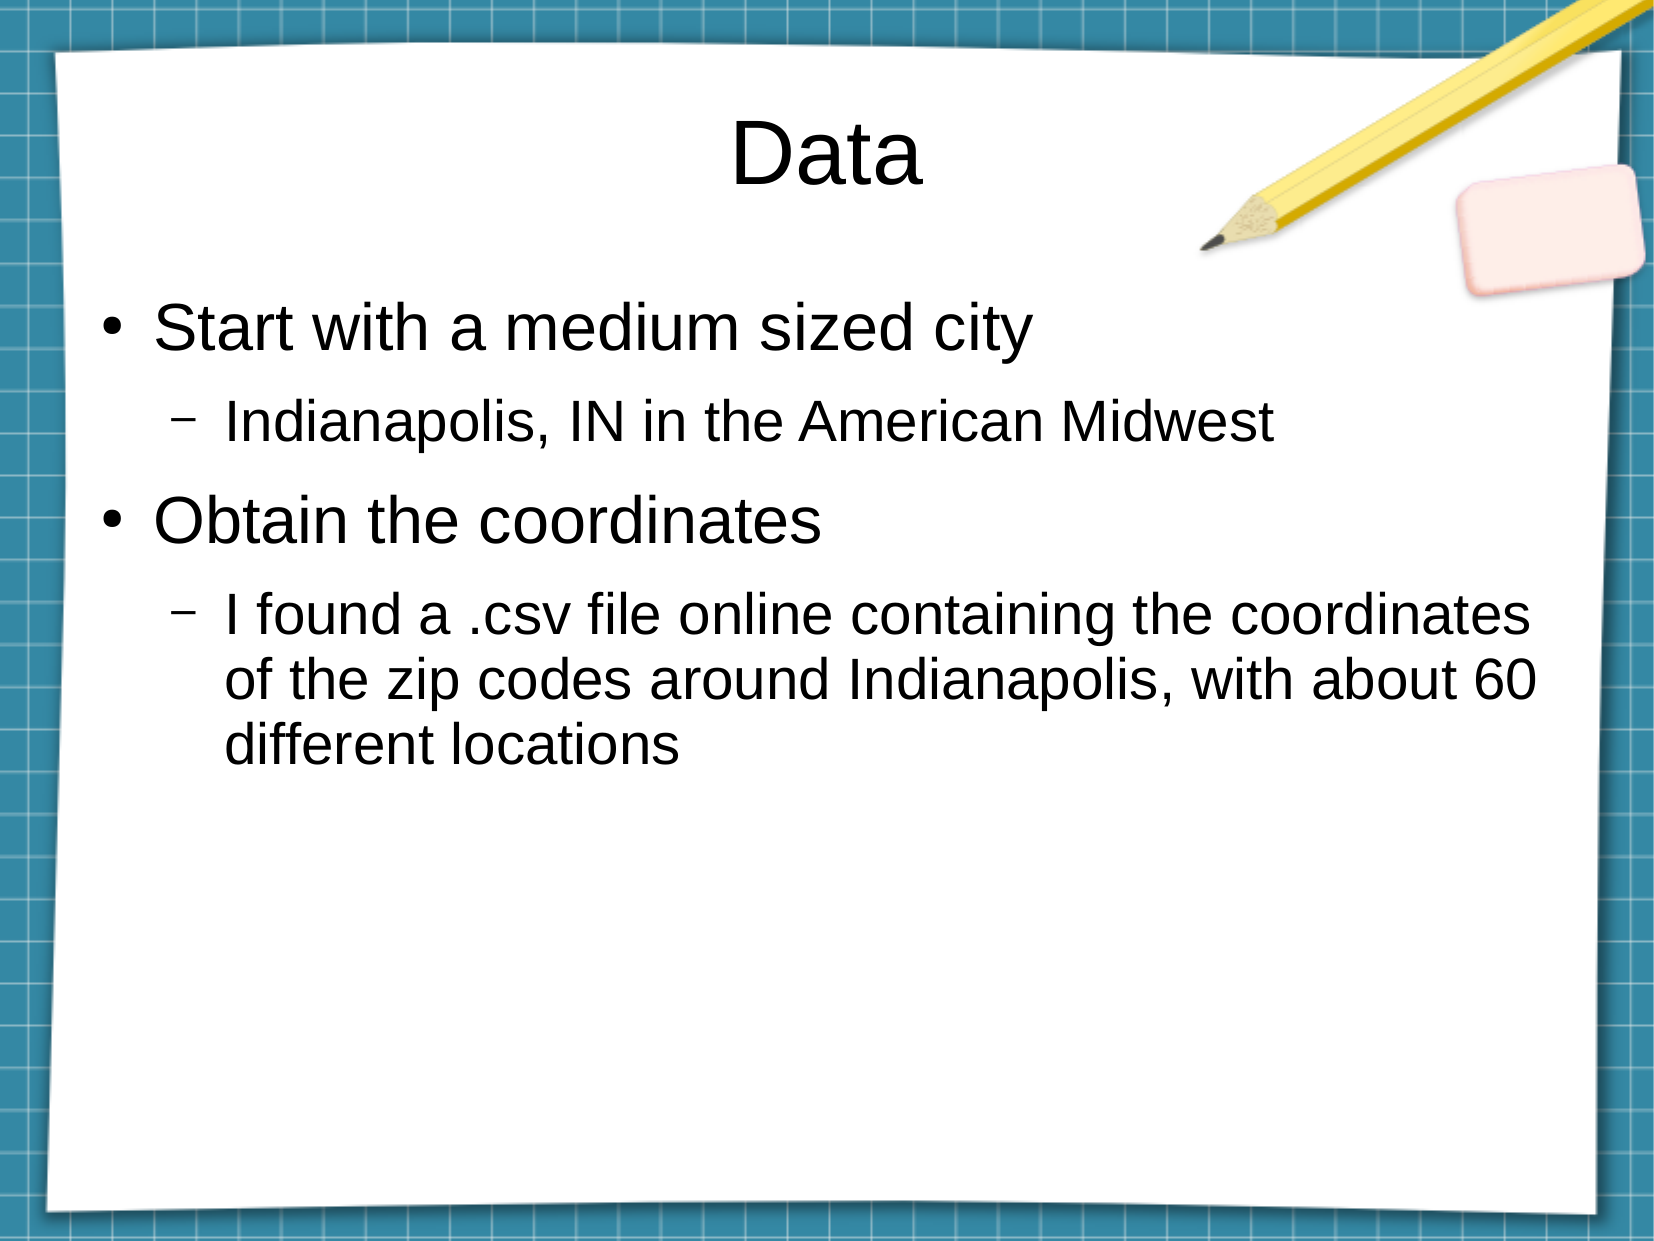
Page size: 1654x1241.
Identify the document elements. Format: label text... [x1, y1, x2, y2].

picture [0, 0, 1654, 1241]
title Data [82, 49, 1571, 257]
list Start with a medium sized city Indianapolis, IN in the American Midwest Obtain the coordinates I found a .csv file online containing the coordinates of the zip codes around Indianapolis, with about 60 different locations [82, 290, 1571, 1010]
